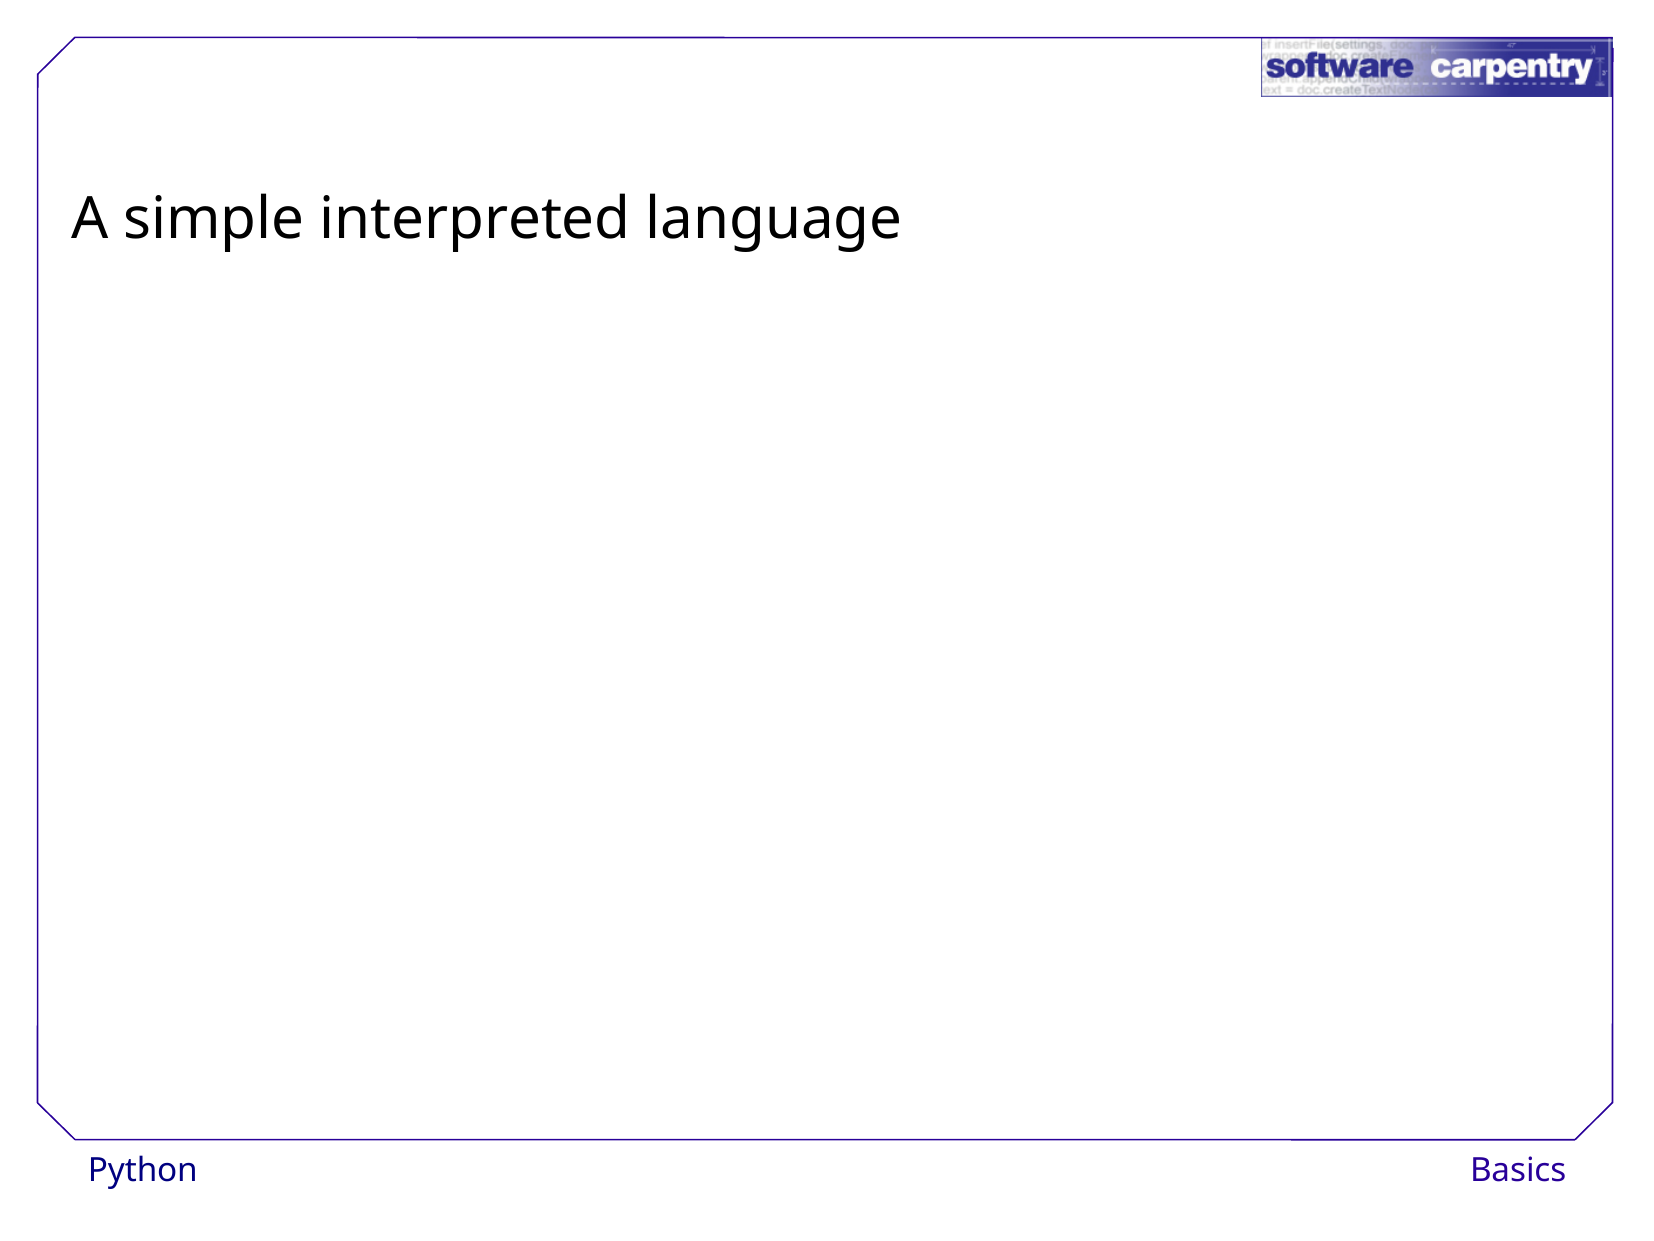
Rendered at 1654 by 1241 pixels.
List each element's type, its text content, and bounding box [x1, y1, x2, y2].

picture [1261, 39, 1613, 97]
text_box A simple interpreted language [56, 138, 1068, 259]
